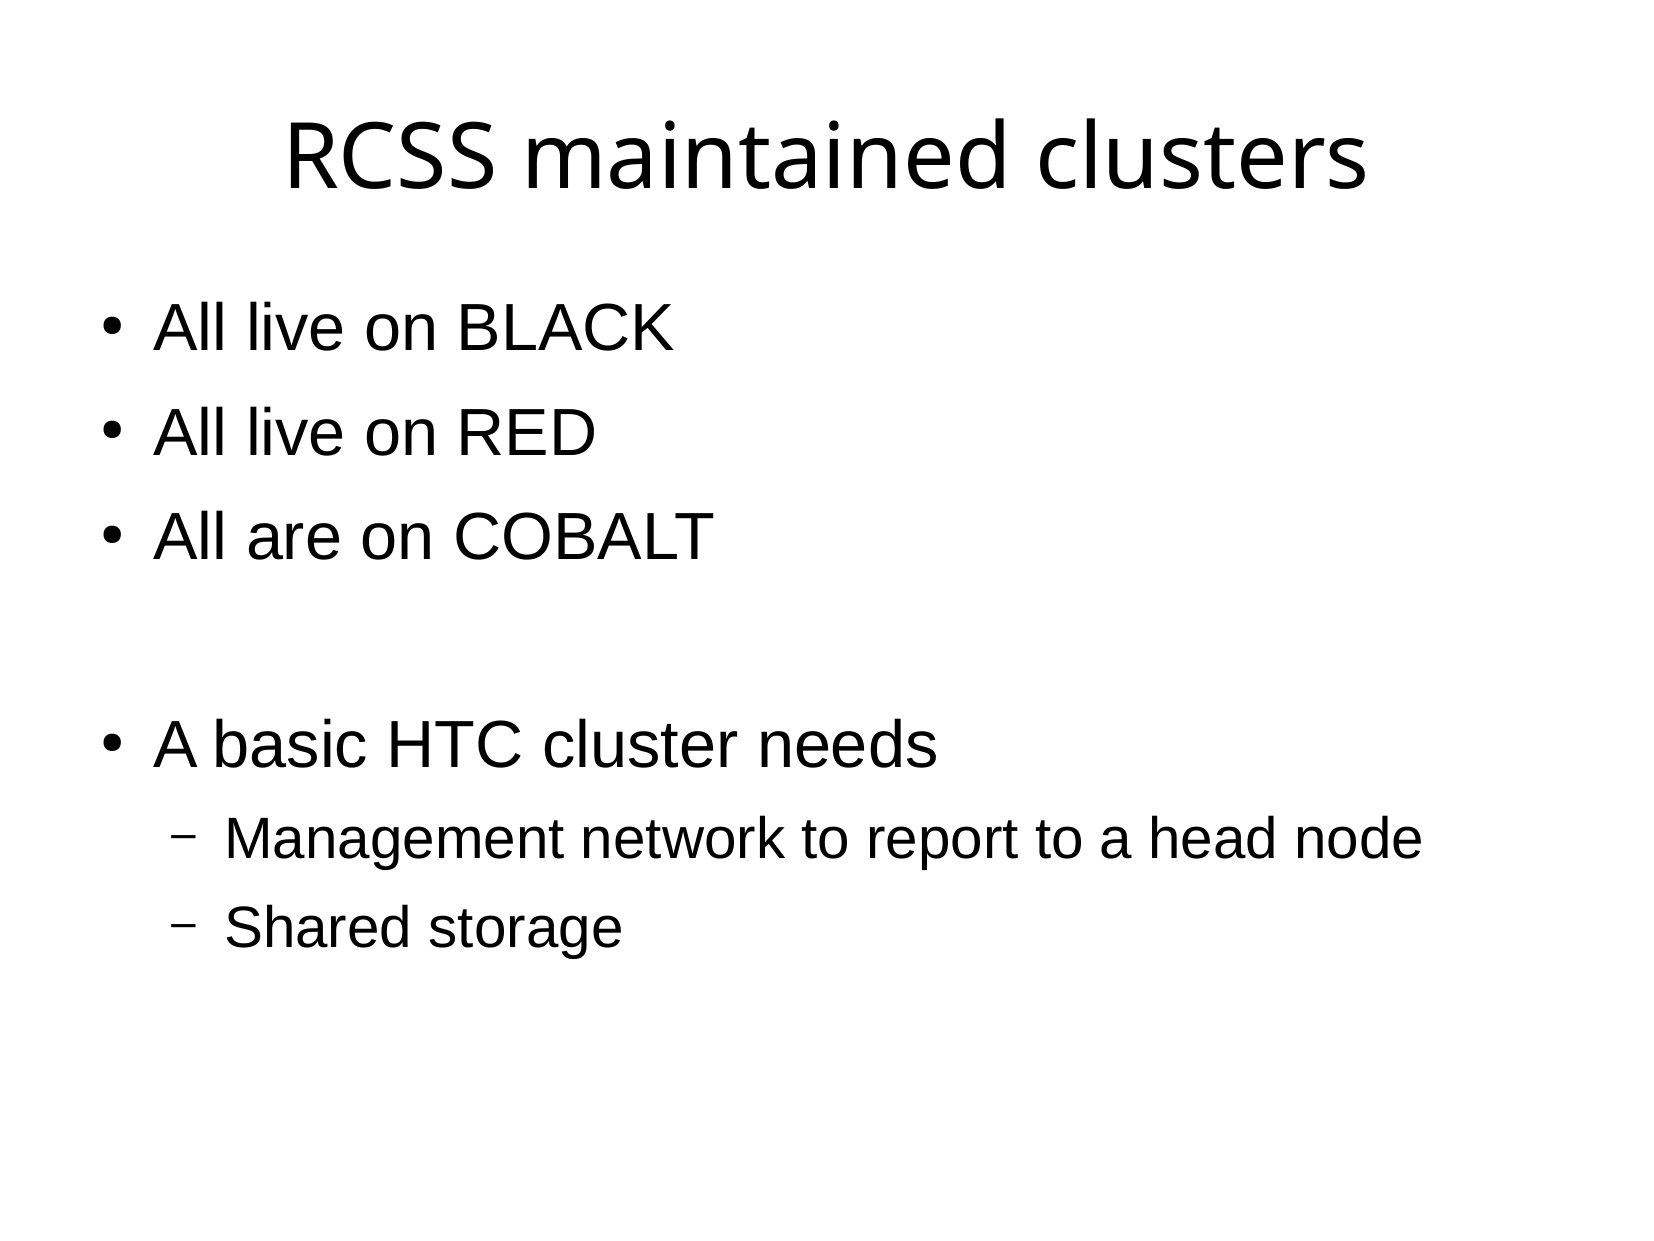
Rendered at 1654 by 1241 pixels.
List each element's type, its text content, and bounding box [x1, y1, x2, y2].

title RCSS maintained clusters [82, 49, 1571, 257]
list All live on BLACK All live on RED All are on COBALT A basic HTC cluster needs Management network to report to a head node Shared storage [82, 290, 1571, 1010]
